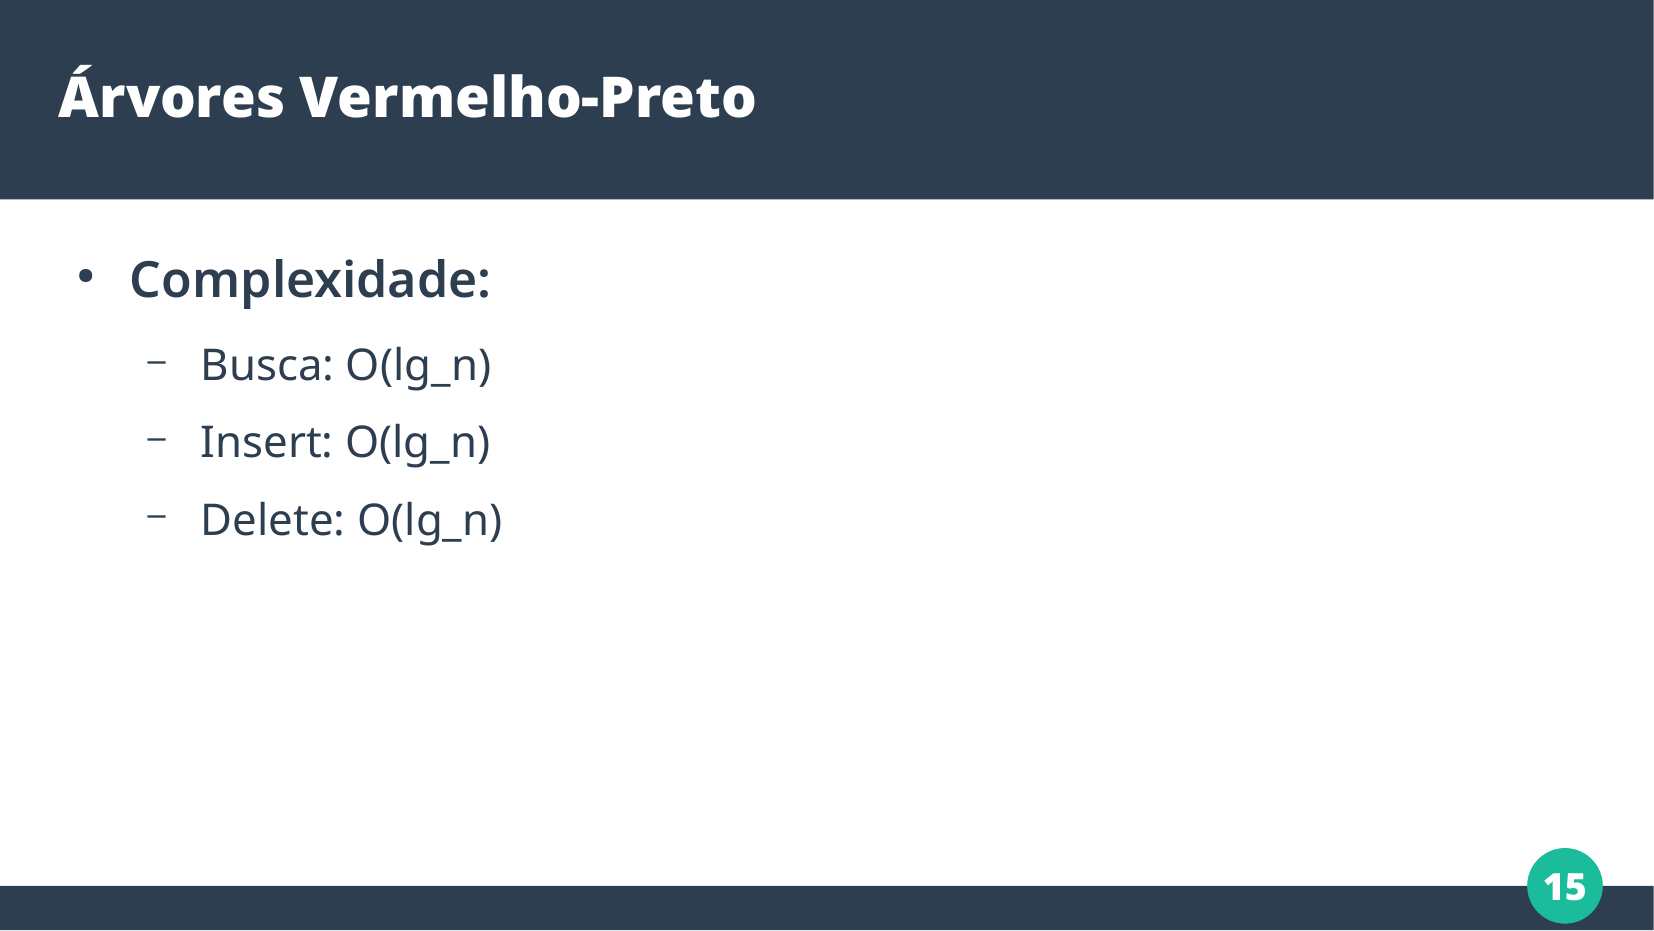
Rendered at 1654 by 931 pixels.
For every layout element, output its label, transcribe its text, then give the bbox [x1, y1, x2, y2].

title Árvores Vermelho-Preto [59, 37, 1595, 156]
list Complexidade: Busca: O(lg_n) Insert: O(lg_n) Delete: O(lg_n) [59, 243, 1595, 864]
